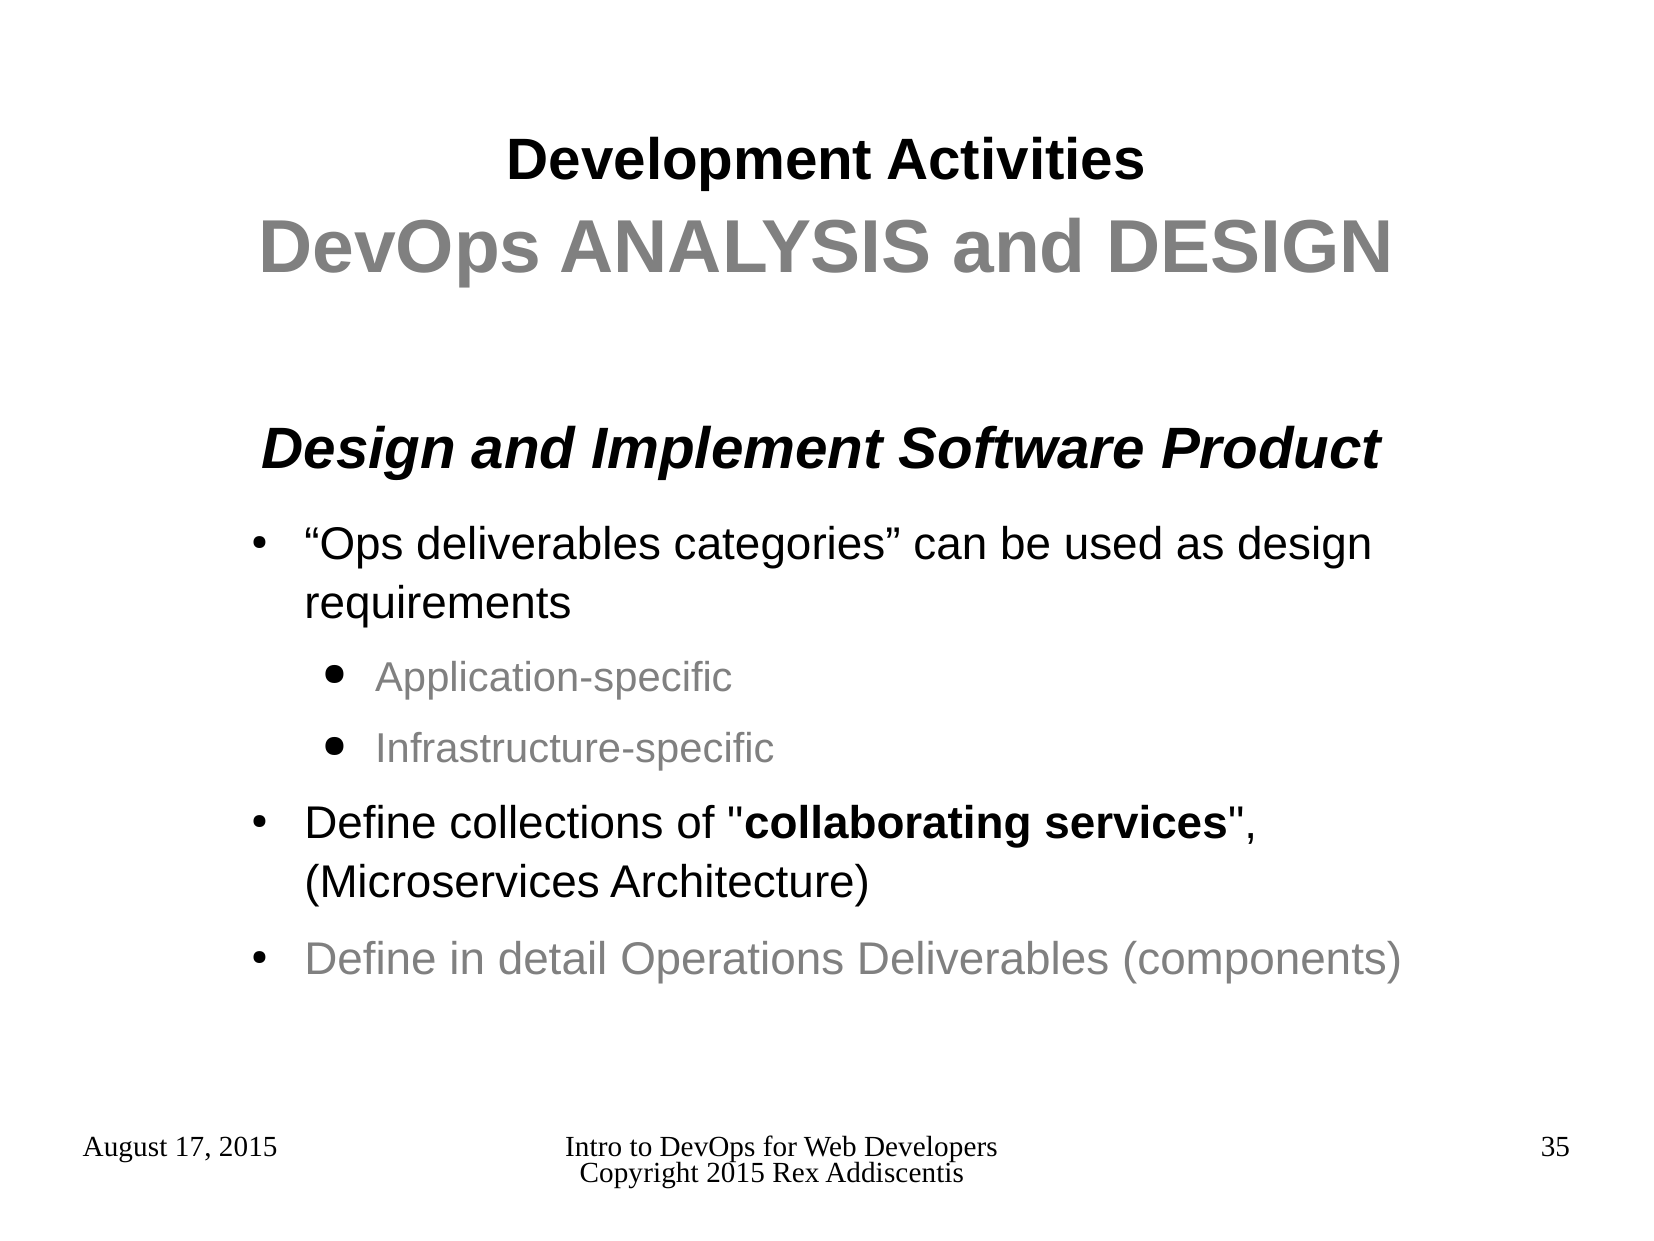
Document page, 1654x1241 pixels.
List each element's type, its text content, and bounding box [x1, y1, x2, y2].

list Design and Implement Software Product “Ops deliverables categories” can be used as design requirements Application-specific Infrastructure-specific Define collections of "collaborating services", (Microservices Architecture) Define in detail Operations Deliverables (components) [233, 405, 1411, 1066]
list Development Activities DevOps ANALYSIS and DESIGN [82, 60, 1571, 346]
